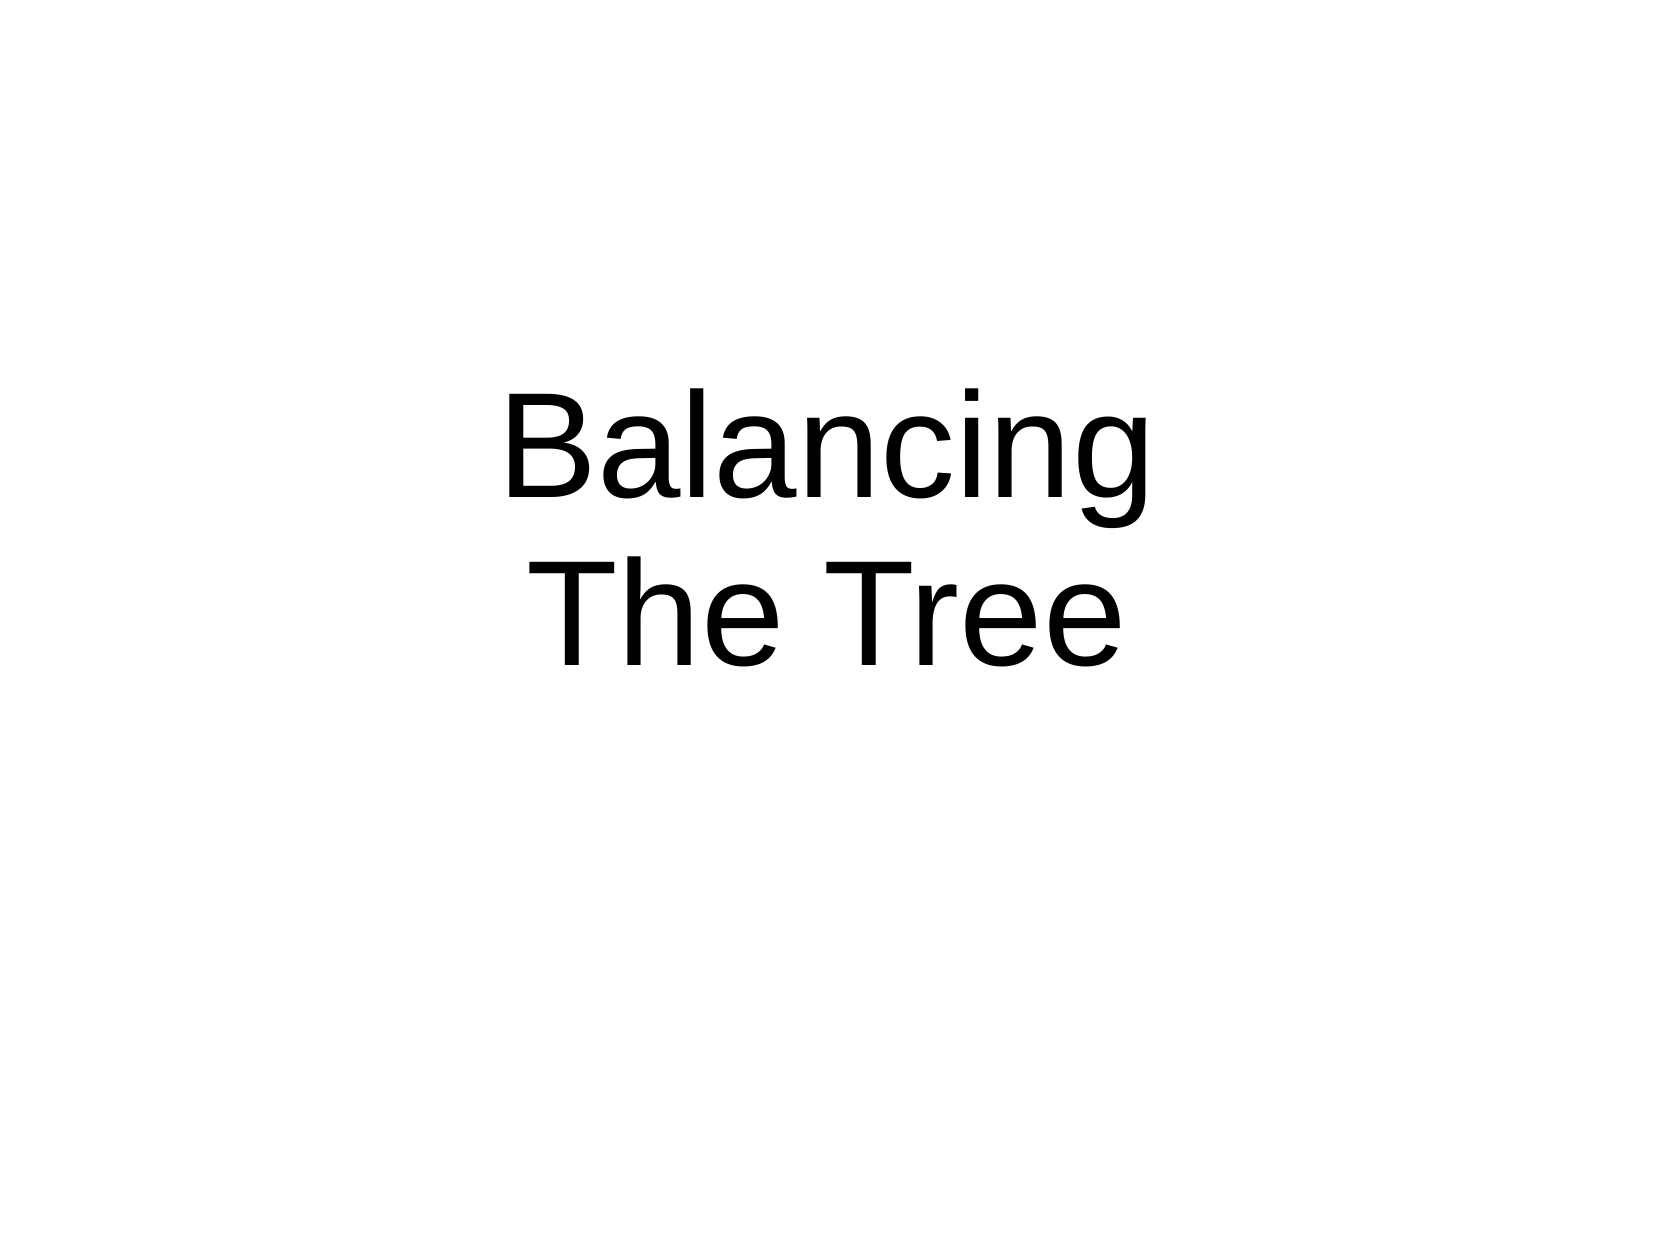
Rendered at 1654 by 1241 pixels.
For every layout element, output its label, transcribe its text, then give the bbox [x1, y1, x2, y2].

subtitle Balancing The Tree [82, 49, 1571, 1010]
